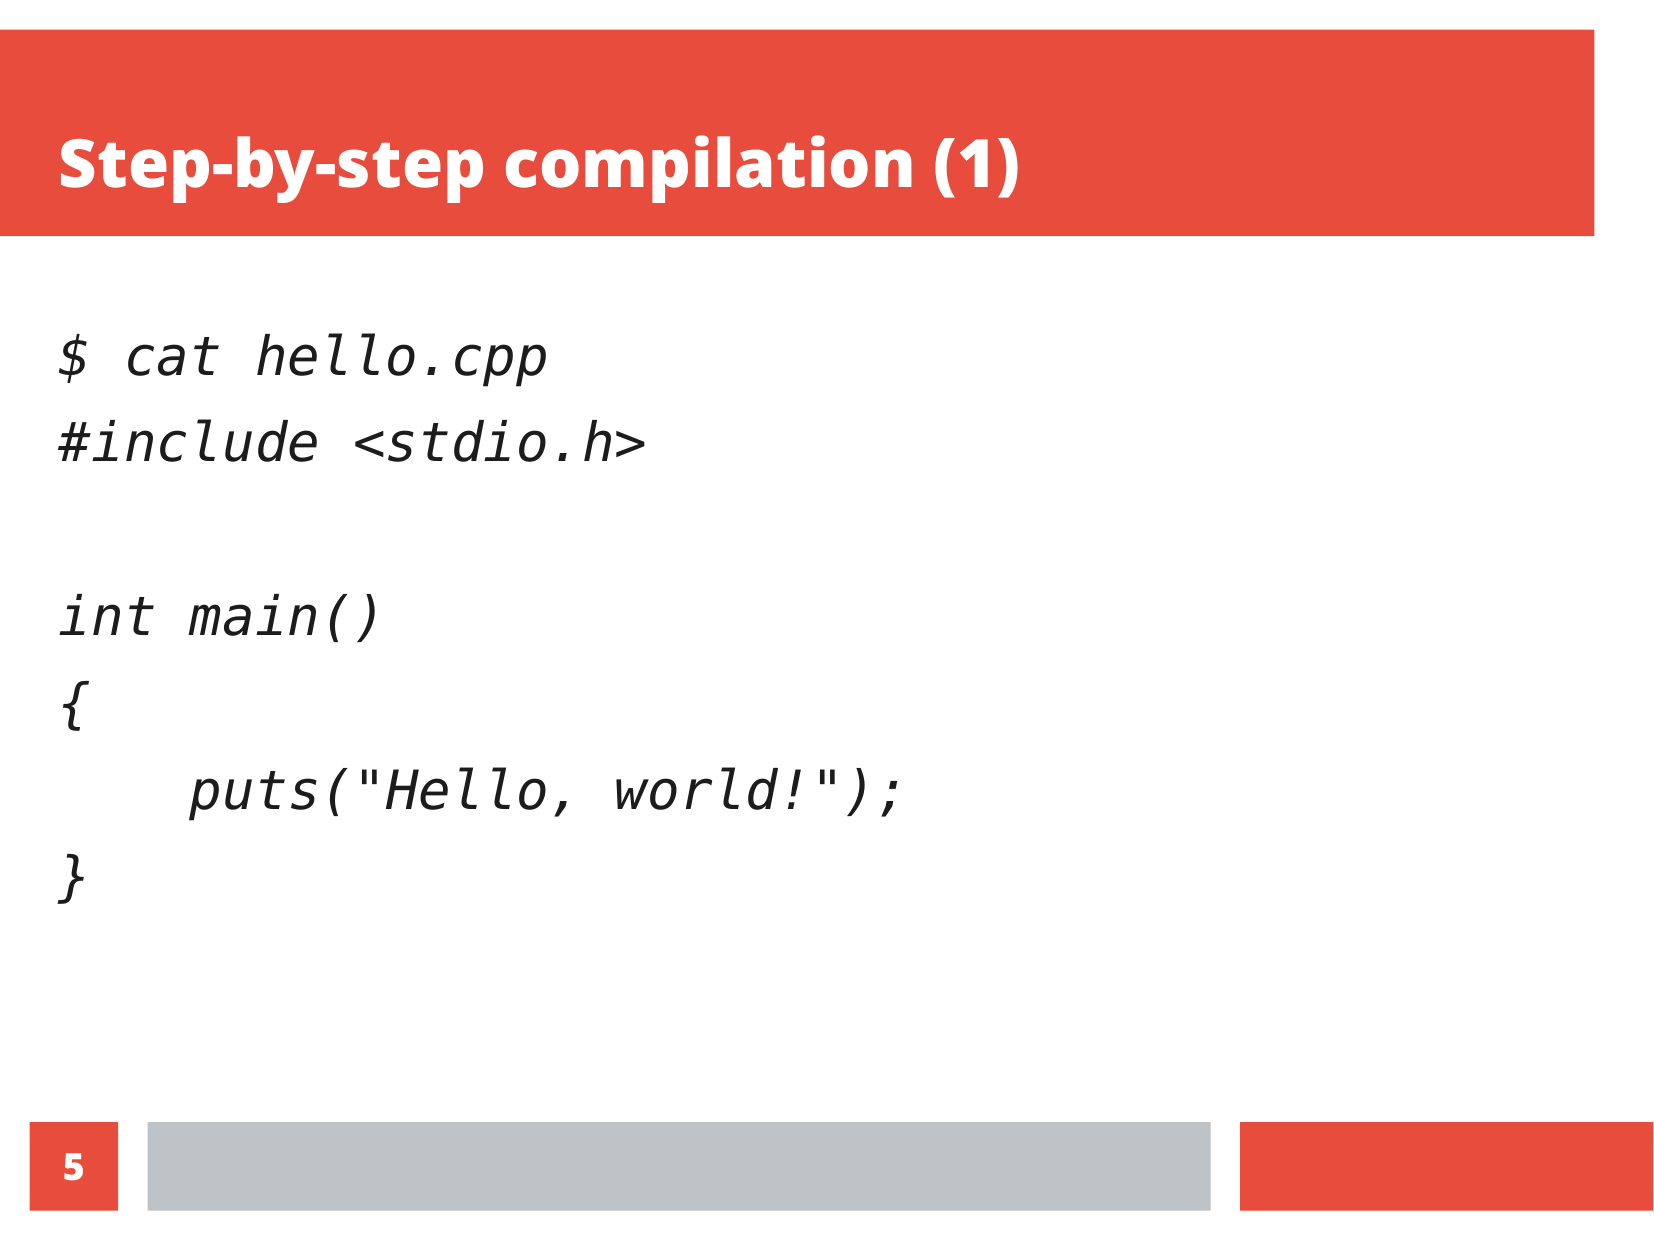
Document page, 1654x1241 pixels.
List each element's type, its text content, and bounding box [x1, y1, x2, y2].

title Step-by-step compilation (1) [59, 59, 1595, 207]
list $ cat hello.cpp #include <stdio.h> int main() { puts("Hello, world!"); } [59, 324, 1565, 1093]
